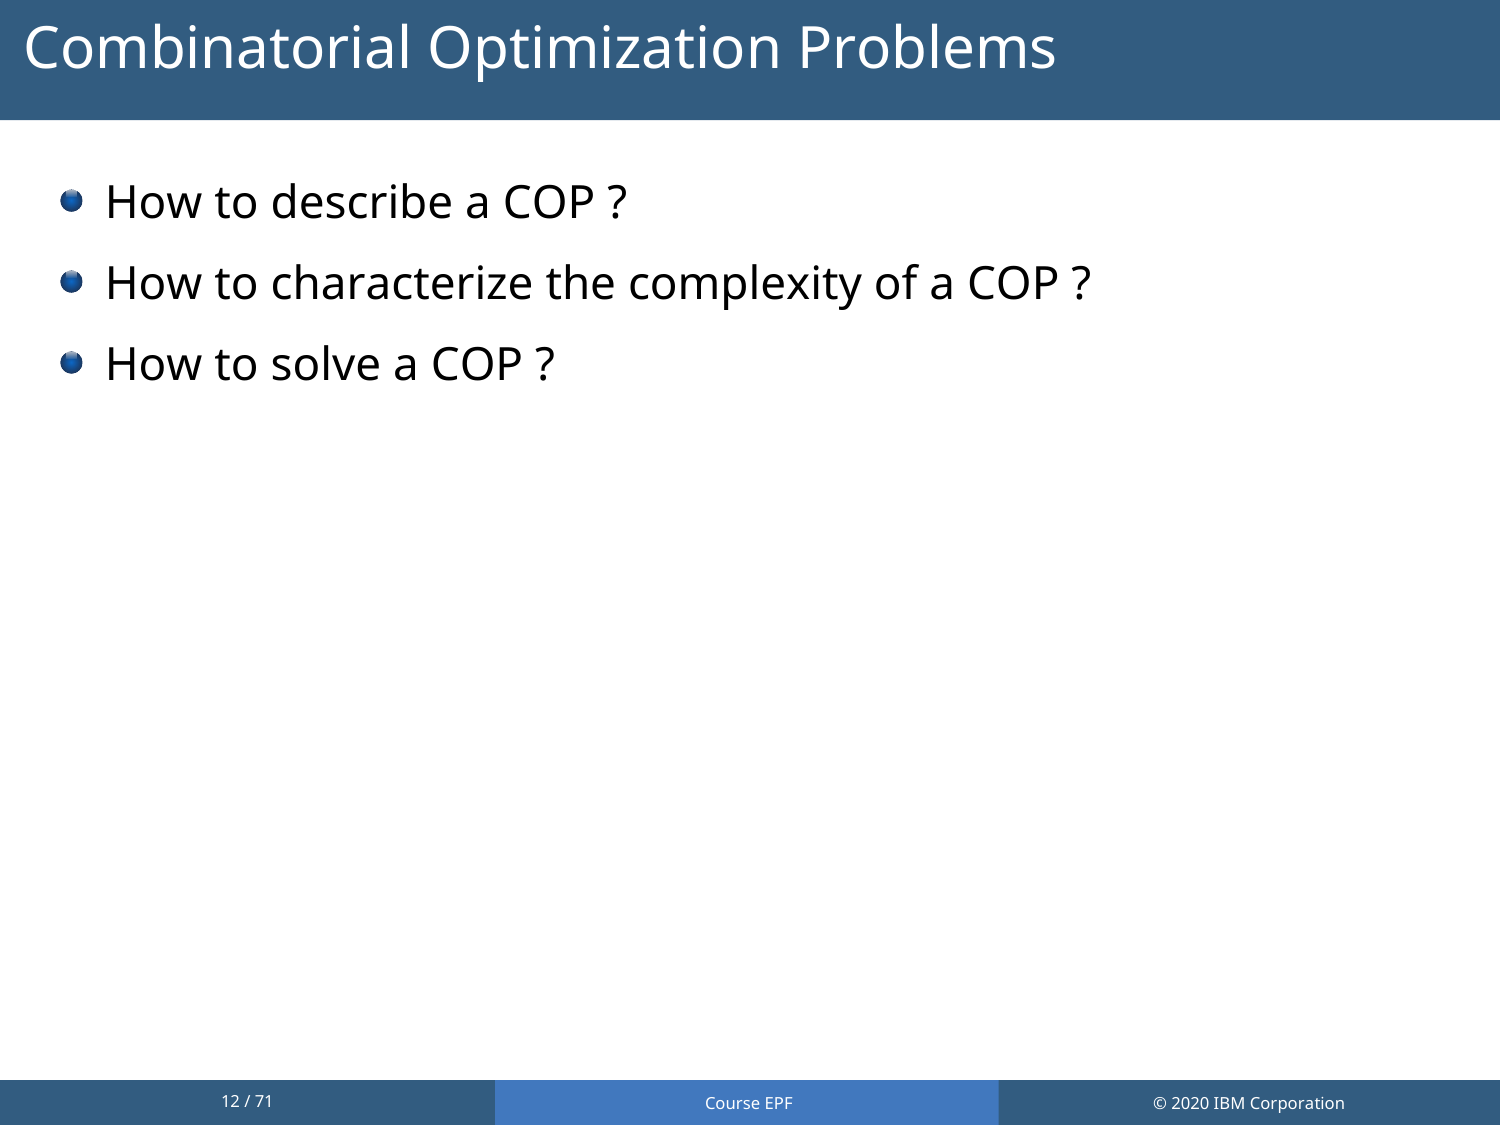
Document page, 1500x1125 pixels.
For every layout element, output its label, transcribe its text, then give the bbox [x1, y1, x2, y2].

title Combinatorial Optimization Problems [0, 0, 1500, 121]
list How to describe a COP ? How to characterize the complexity of a COP ? How to solve a COP ? [45, 165, 1441, 1036]
